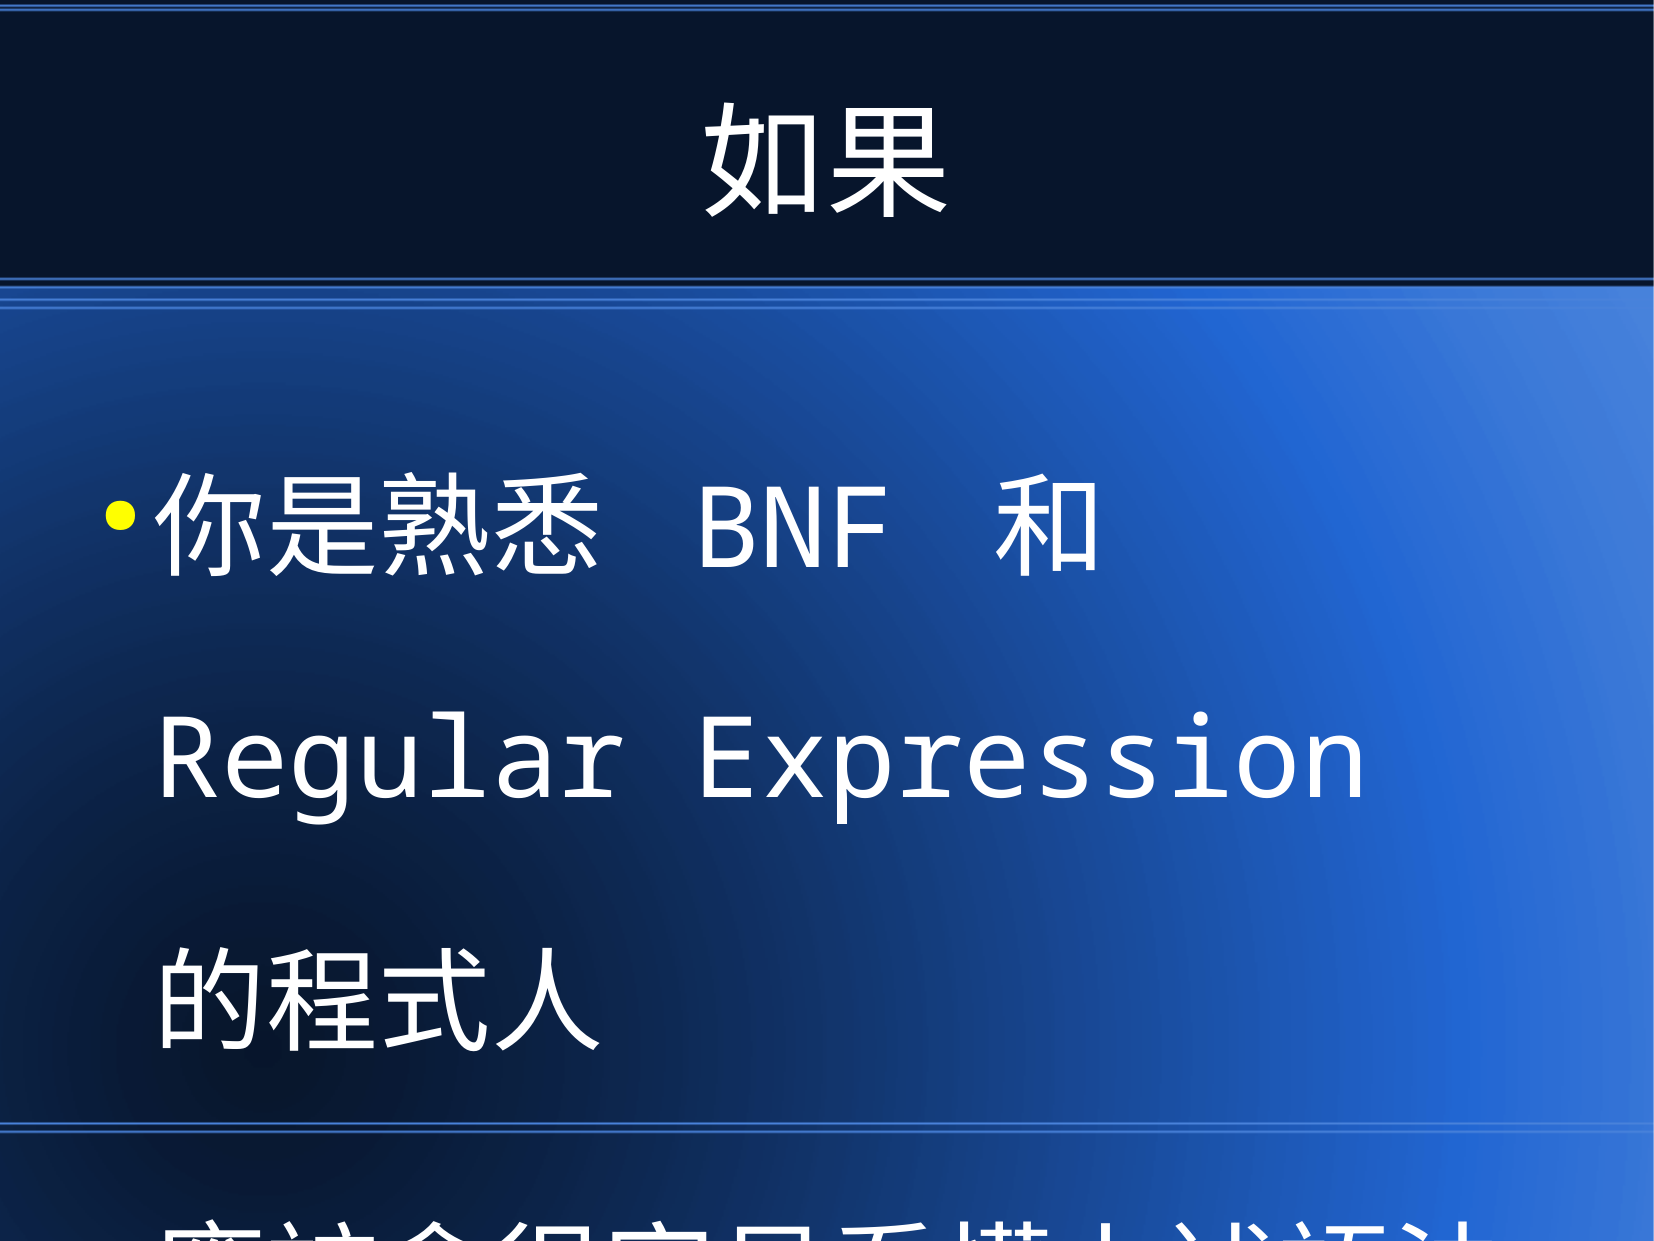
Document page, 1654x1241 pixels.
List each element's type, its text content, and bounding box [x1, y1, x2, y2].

title 如果 [82, 49, 1571, 257]
list 你是熟悉 BNF 和Regular Expression 的程式人 應該會很容易看懂上述語法 [82, 355, 1571, 1241]
picture [0, 0, 1654, 1241]
